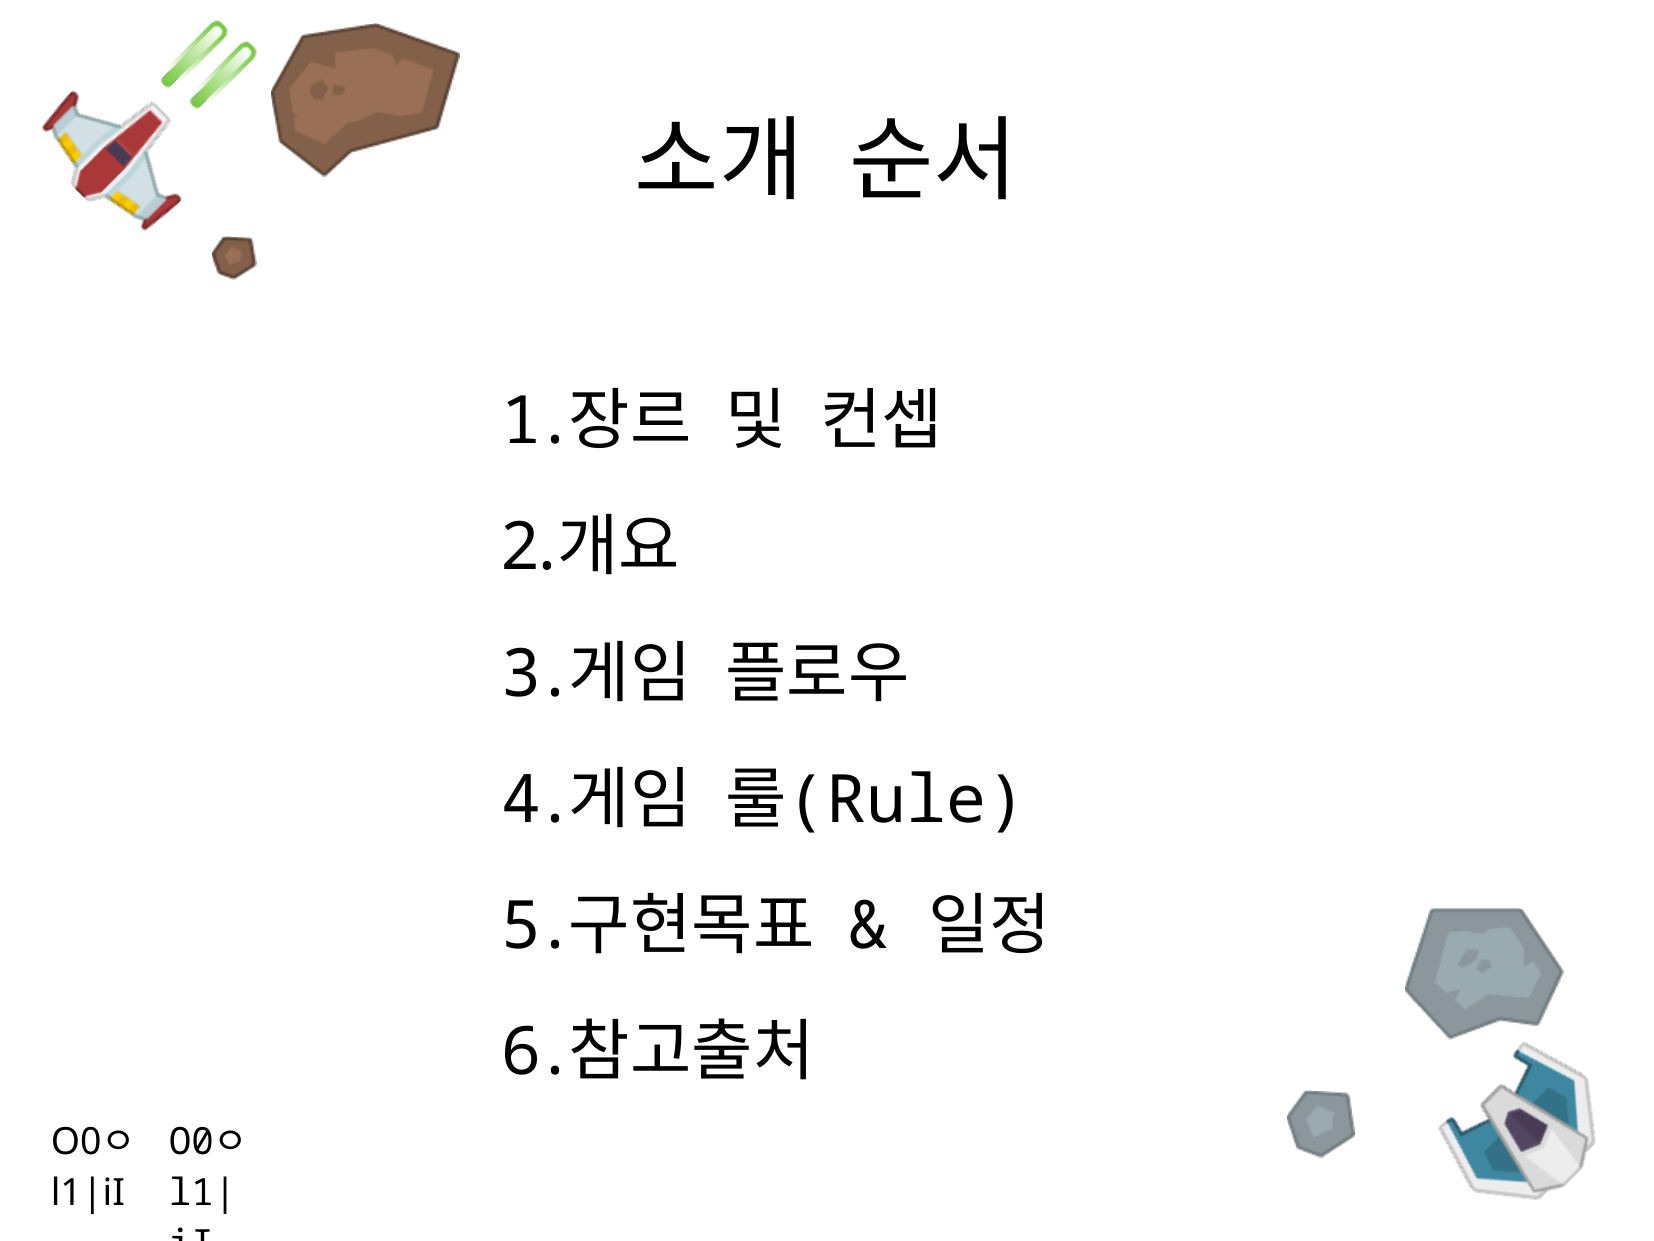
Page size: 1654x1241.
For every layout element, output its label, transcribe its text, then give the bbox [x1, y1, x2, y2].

text_box O0ㅇ l1|iI [36, 1103, 154, 1205]
picture [1405, 908, 1630, 1235]
picture [185, 38, 260, 113]
picture [212, 236, 257, 280]
picture [1287, 1090, 1355, 1158]
list 장르 및 컨셉 개요 게임 플로우 게임 룰(Rule) 구현목표 & 일정 참고출처 [484, 366, 1229, 939]
picture [156, 17, 231, 92]
picture [271, 23, 460, 177]
text_box O0ㅇ l1|iI [154, 1103, 296, 1237]
picture [24, 55, 217, 249]
title 소개 순서 [82, 49, 1571, 257]
